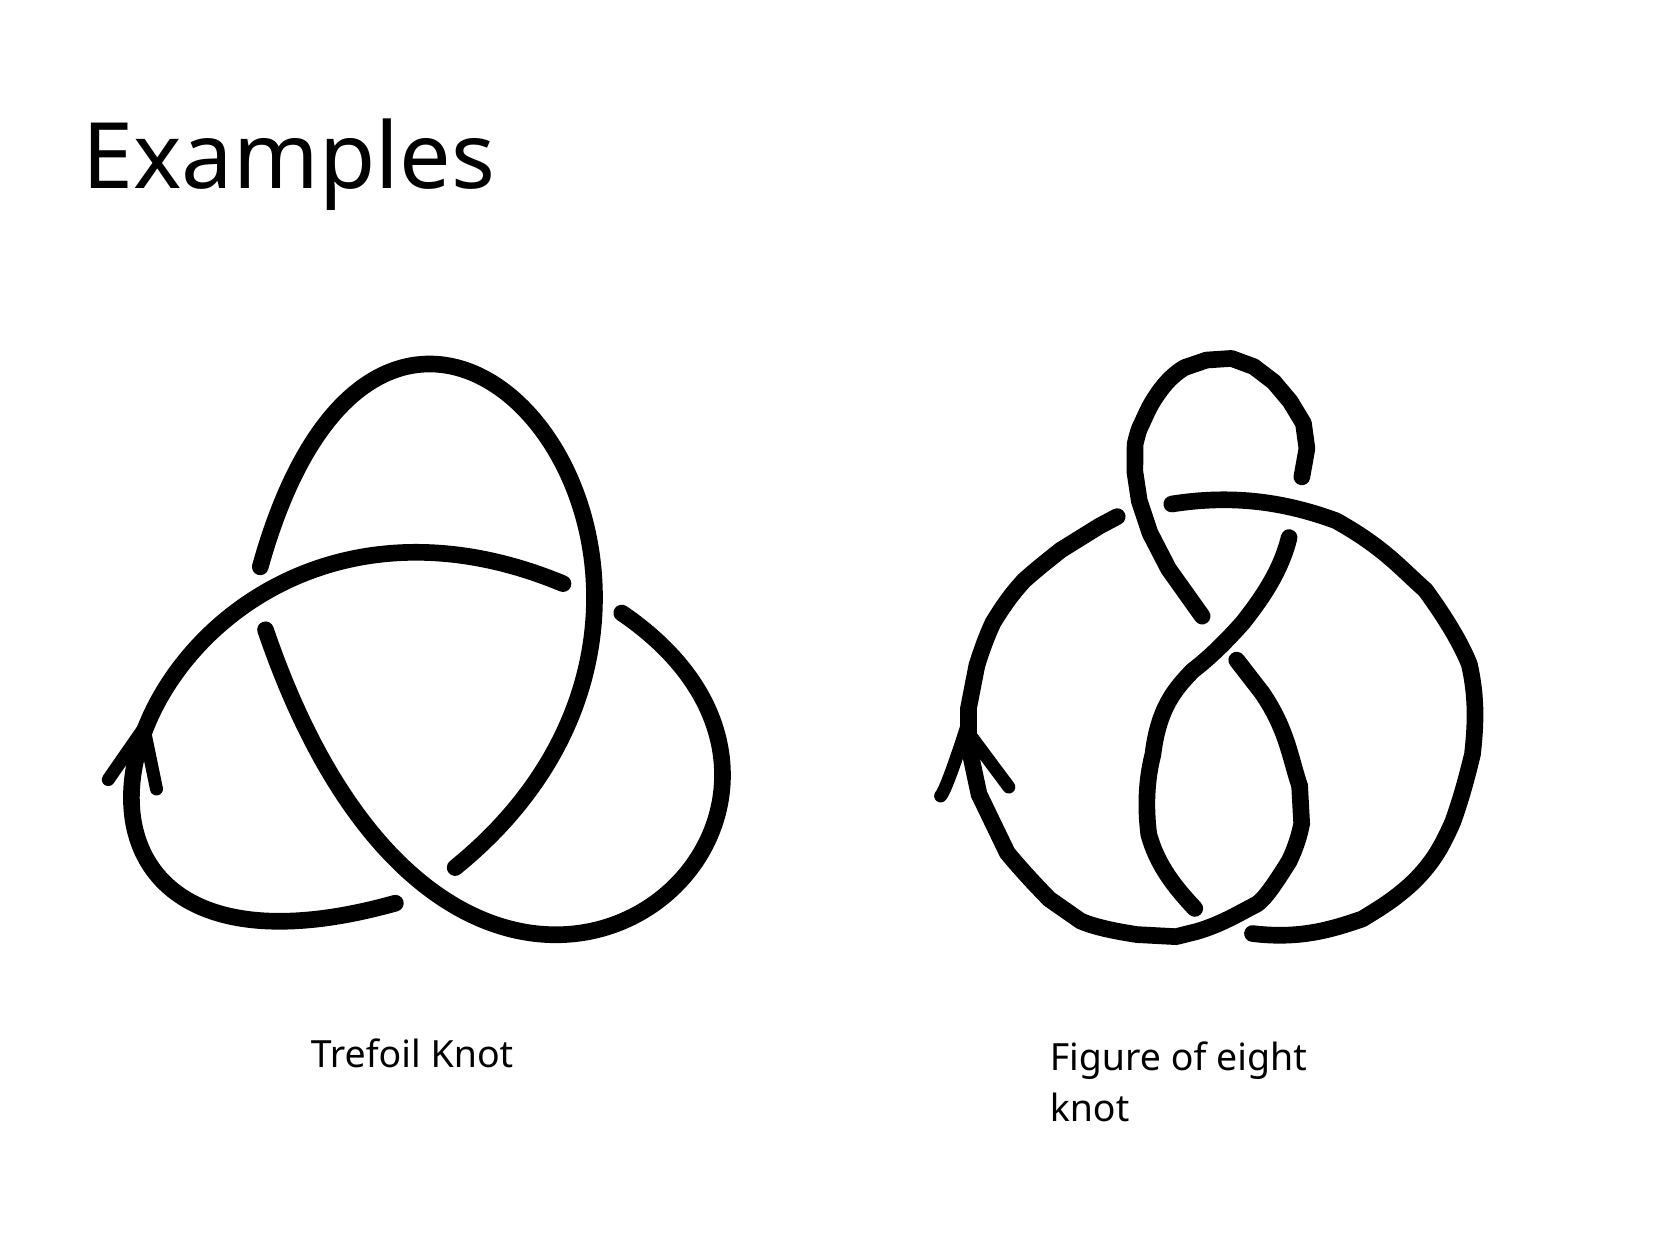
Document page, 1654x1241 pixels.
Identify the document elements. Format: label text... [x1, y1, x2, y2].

title Examples [82, 49, 1571, 257]
text_box Figure of eight knot [1035, 1023, 1396, 1090]
text_box Trefoil Knot [296, 1020, 567, 1087]
picture [82, 318, 1516, 982]
